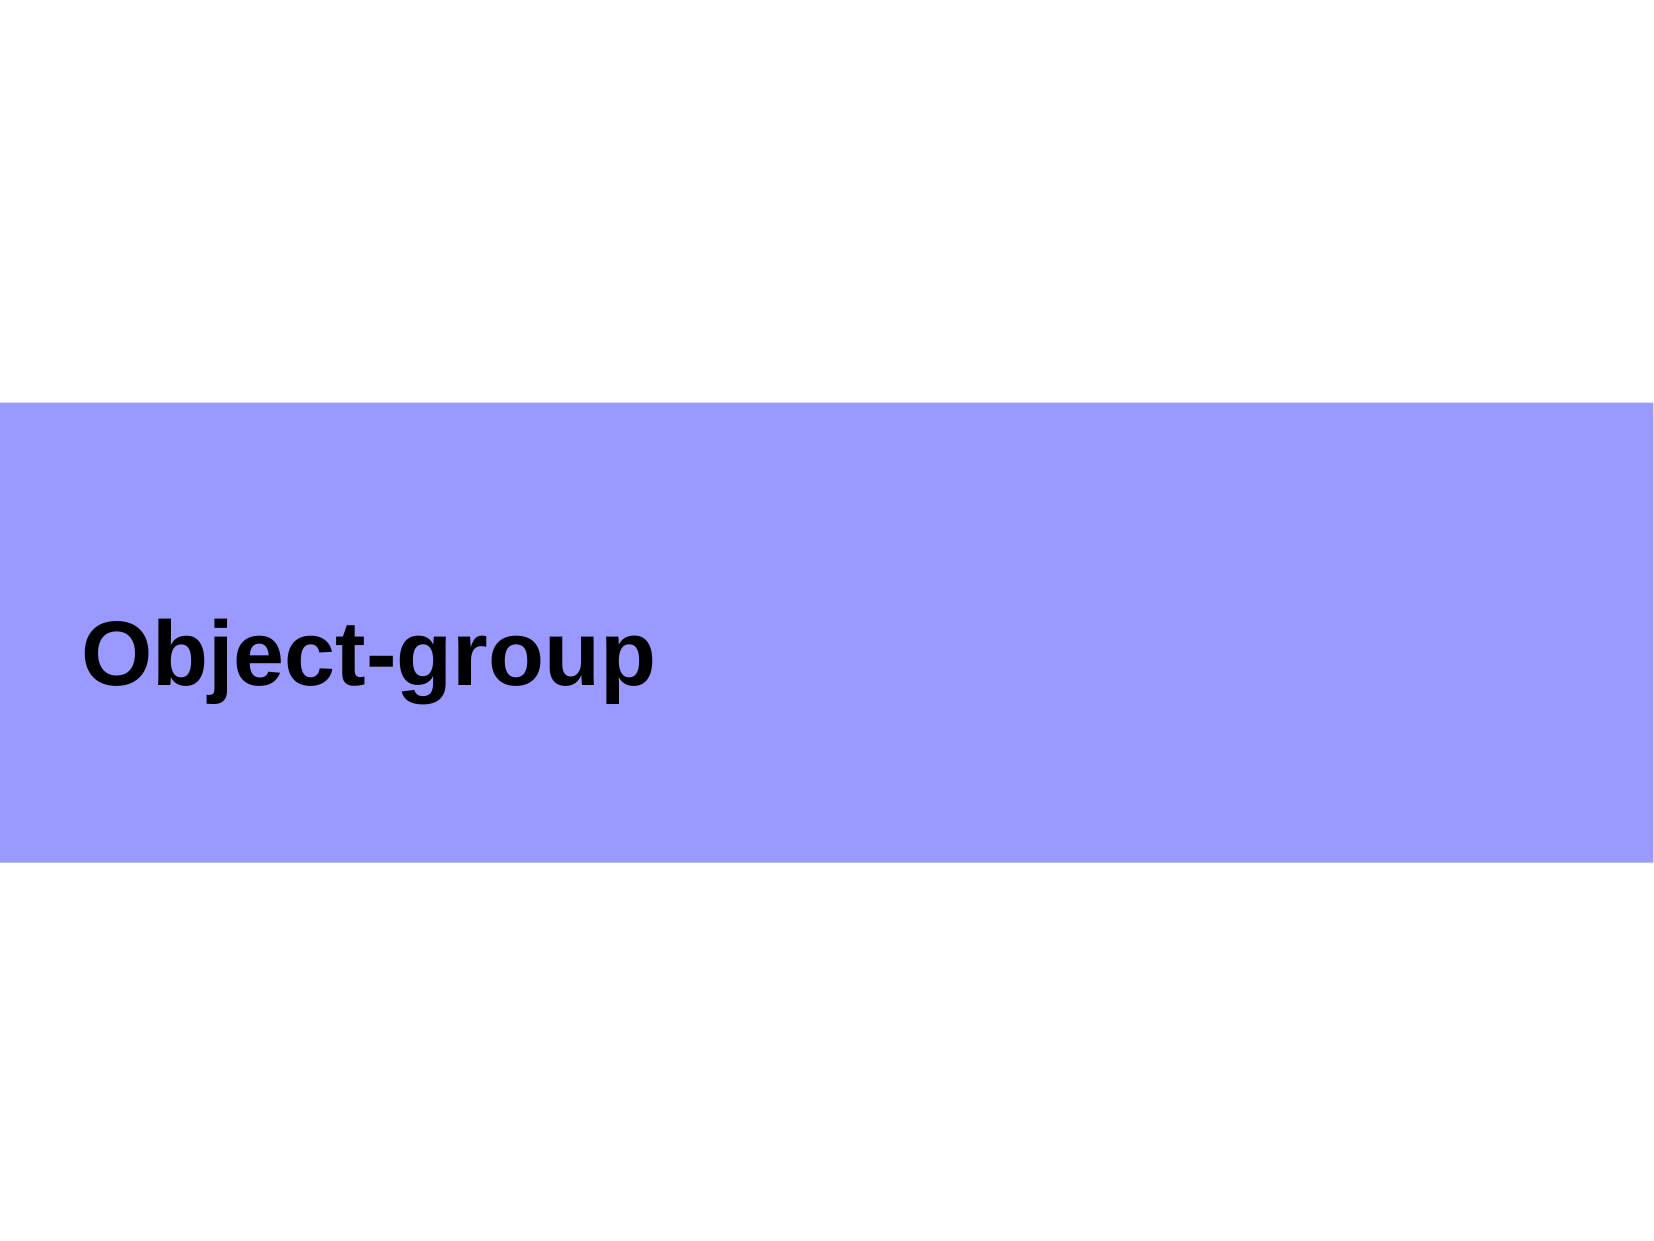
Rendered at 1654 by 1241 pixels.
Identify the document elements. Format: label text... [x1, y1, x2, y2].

text_box Object-group [67, 600, 1530, 772]
